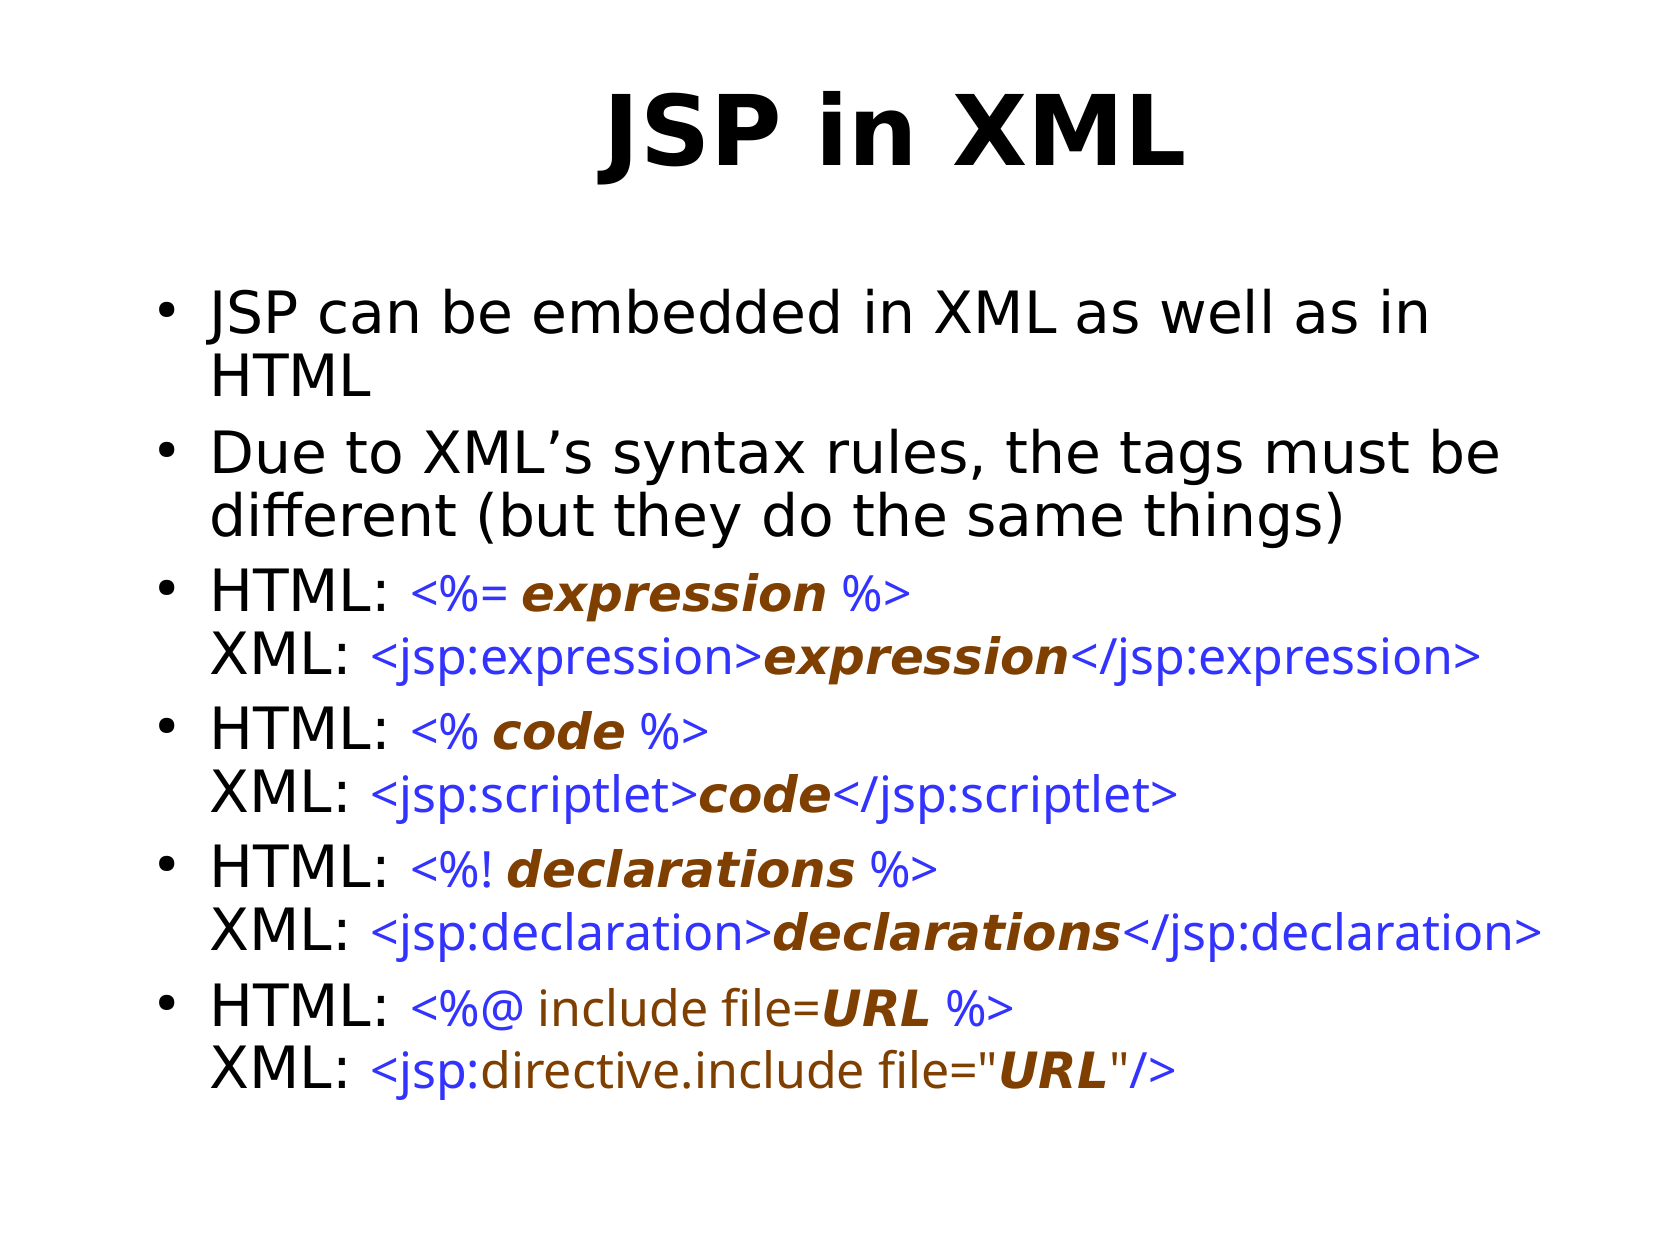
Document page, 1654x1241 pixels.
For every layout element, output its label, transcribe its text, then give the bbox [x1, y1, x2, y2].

title JSP in XML [220, 41, 1571, 193]
list JSP can be embedded in XML as well as in HTML Due to XML’s syntax rules, the tags must be different (but they do the same things) HTML: <%= expression %> XML: <jsp:expression>expression</jsp:expression> HTML: <% code %> XML: <jsp:scriptlet>code</jsp:scriptlet> HTML: <%! declarations %> XML: <jsp:declaration>declarations</jsp:declaration> HTML: <%@ include file=URL %> XML: <jsp:directive.include file="URL"/> [124, 275, 1599, 1144]
